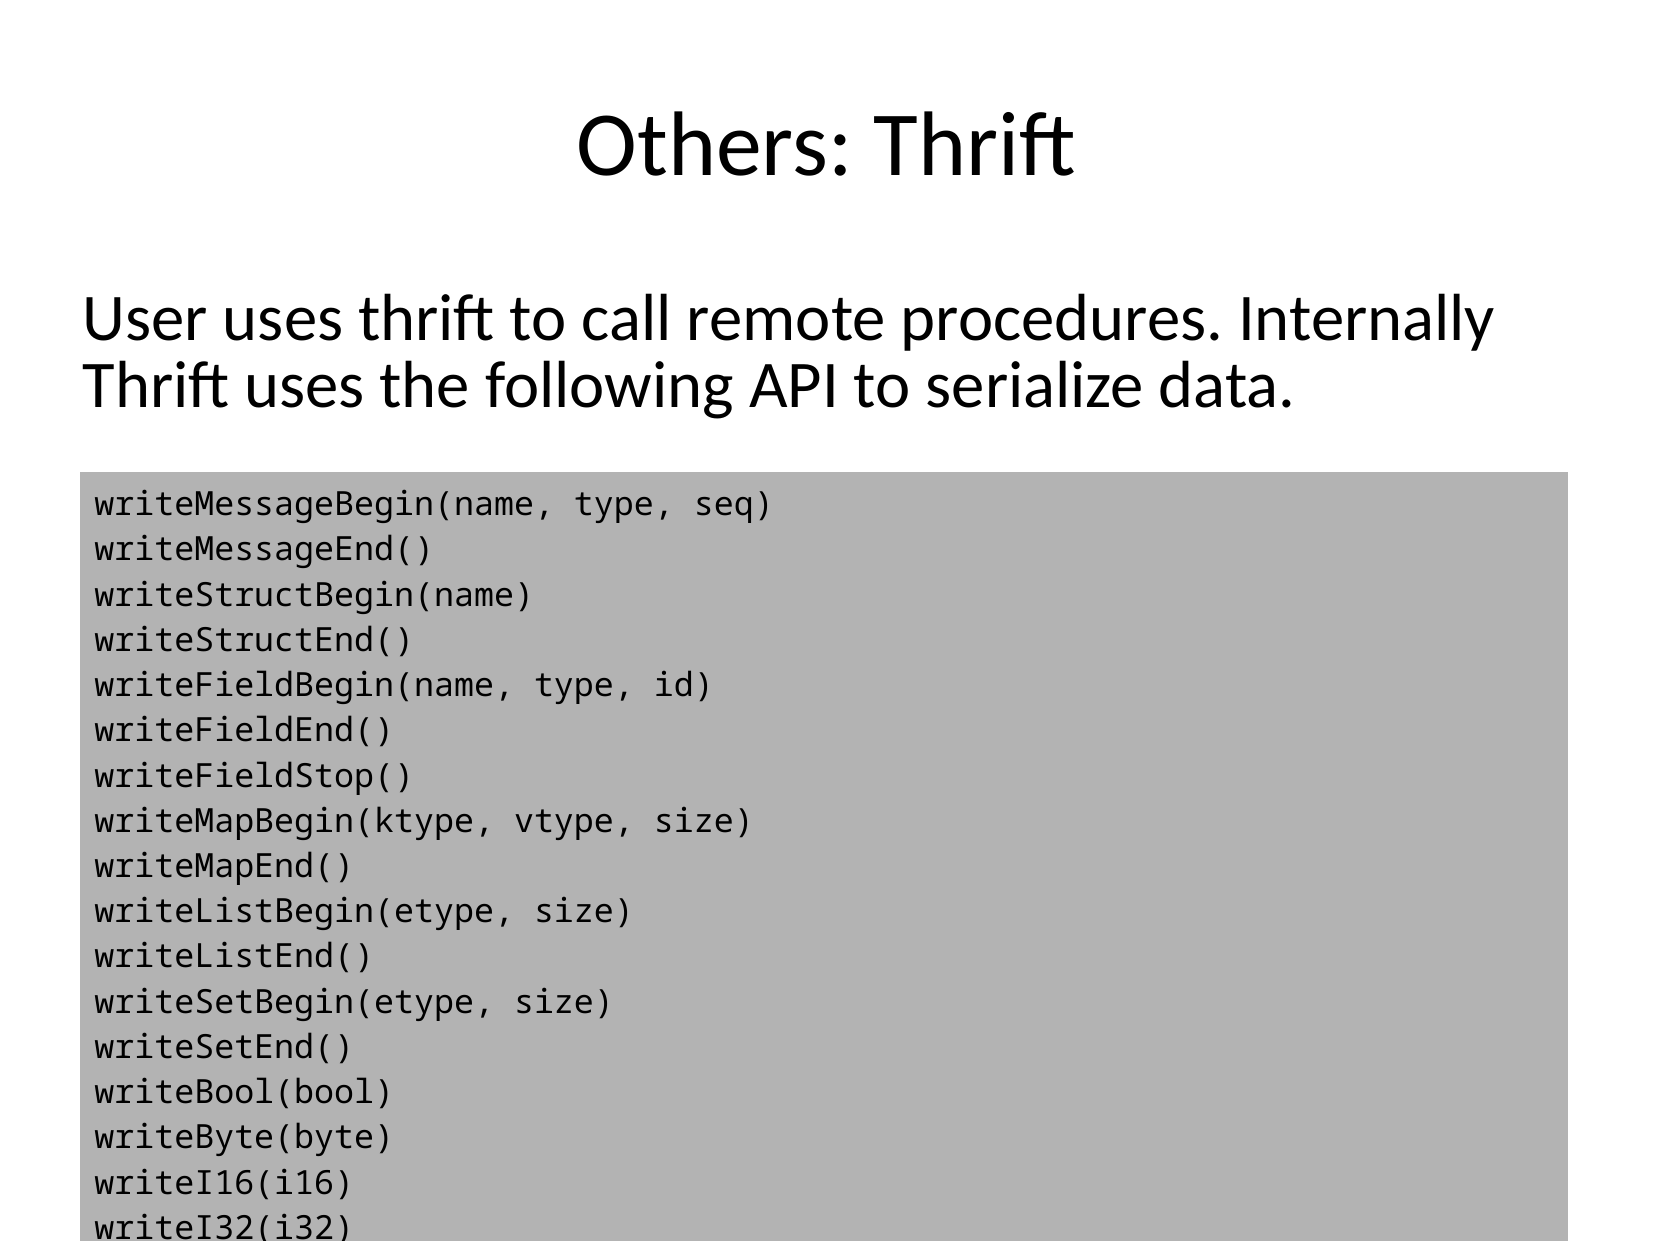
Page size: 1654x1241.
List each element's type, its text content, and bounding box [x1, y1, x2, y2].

table_header writeMessageBegin(name, type, seq) writeMessageEnd() writeStructBegin(name) writeStructEnd() writeFieldBegin(name, type, id) writeFieldEnd() writeFieldStop() writeMapBegin(ktype, vtype, size) writeMapEnd() writeListBegin(etype, size) writeListEnd() writeSetBegin(etype, size) writeSetEnd() writeBool(bool) writeByte(byte) writeI16(i16) writeI32(i32) writeI64(i64) ... [80, 472, 1568, 1241]
list User uses thrift to call remote procedures. Internally Thrift uses the following API to serialize data. [82, 290, 1571, 544]
title Others: Thrift [82, 49, 1571, 257]
